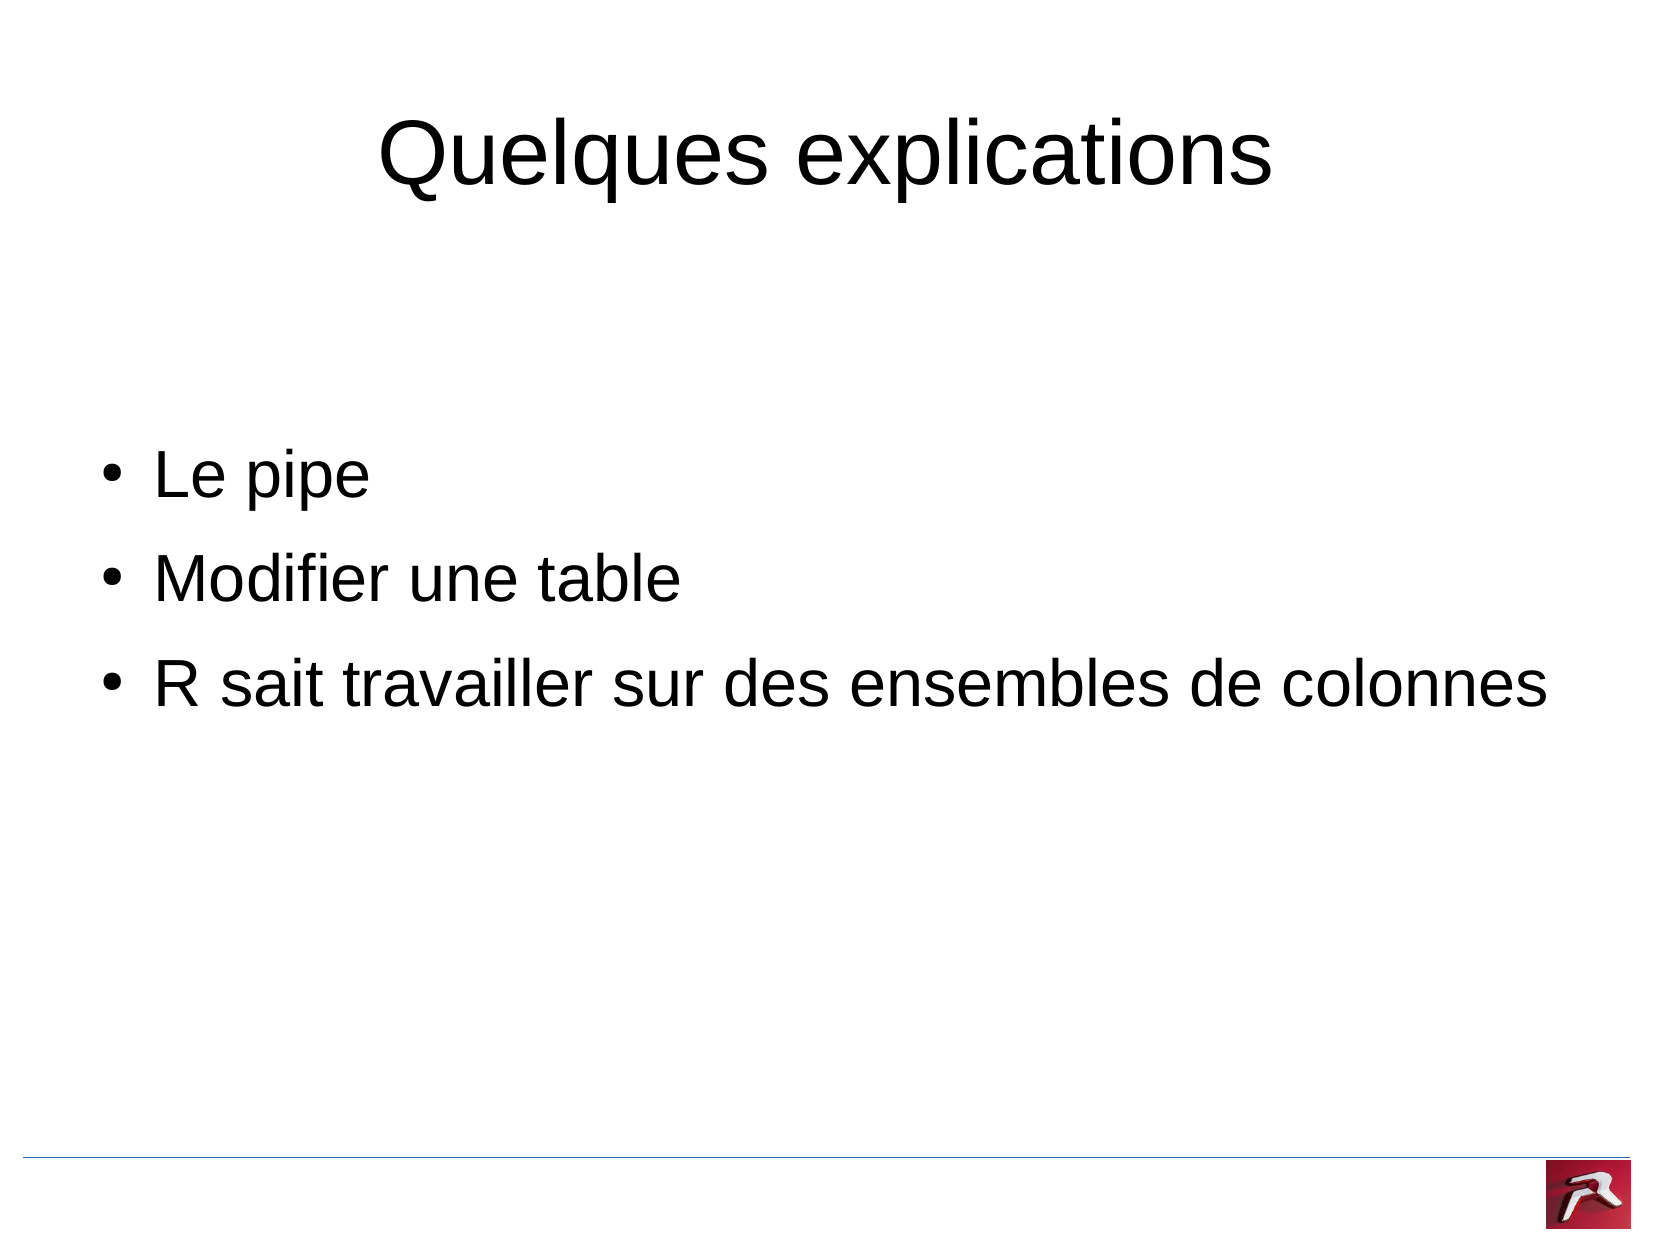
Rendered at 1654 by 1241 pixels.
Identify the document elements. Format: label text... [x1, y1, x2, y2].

list Le pipe Modifier une table R sait travailler sur des ensembles de colonnes [82, 437, 1571, 1157]
title Quelques explications [82, 49, 1571, 257]
picture [1546, 1160, 1631, 1229]
